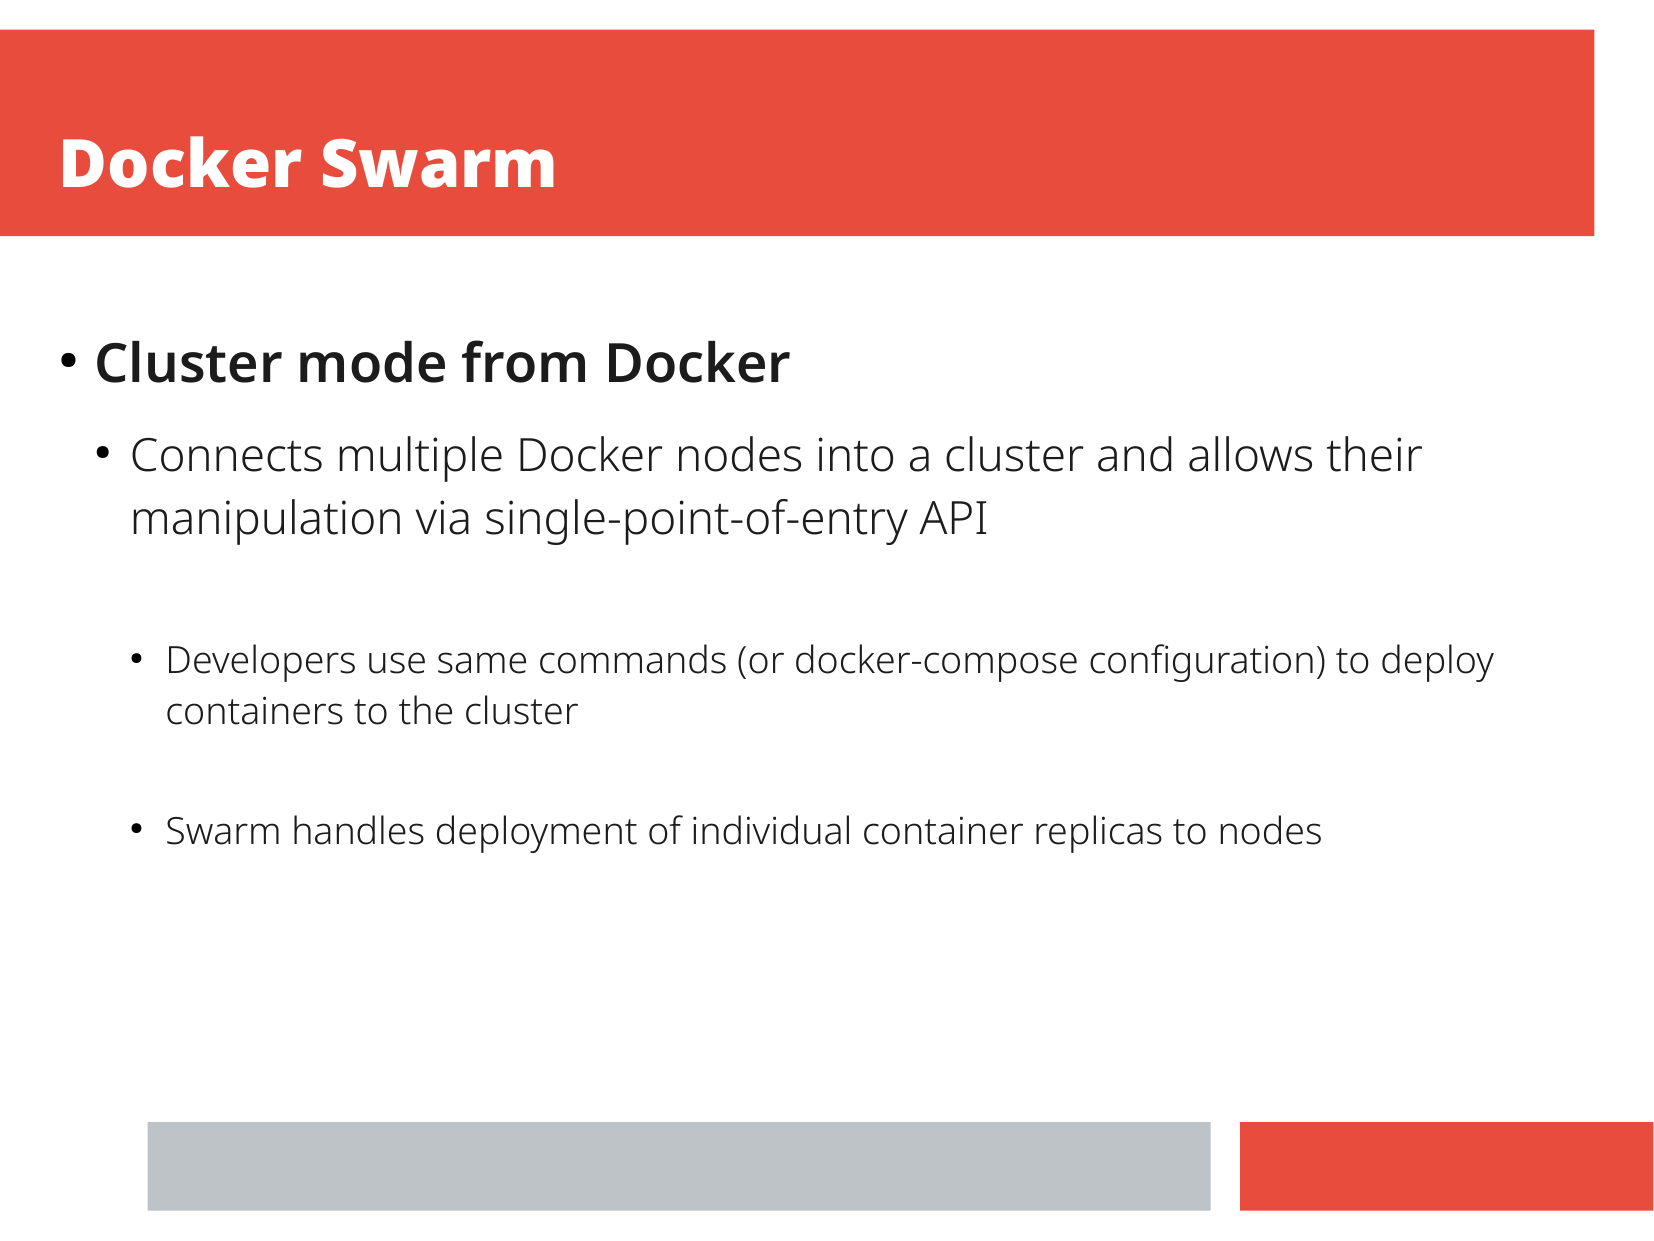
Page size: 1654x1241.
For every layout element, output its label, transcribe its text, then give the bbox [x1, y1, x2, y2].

title Docker Swarm [59, 59, 1595, 207]
list Cluster mode from Docker Connects multiple Docker nodes into a cluster and allows their manipulation via single-point-of-entry API Developers use same commands (or docker-compose configuration) to deploy containers to the cluster Swarm handles deployment of individual container replicas to nodes [59, 324, 1565, 1093]
